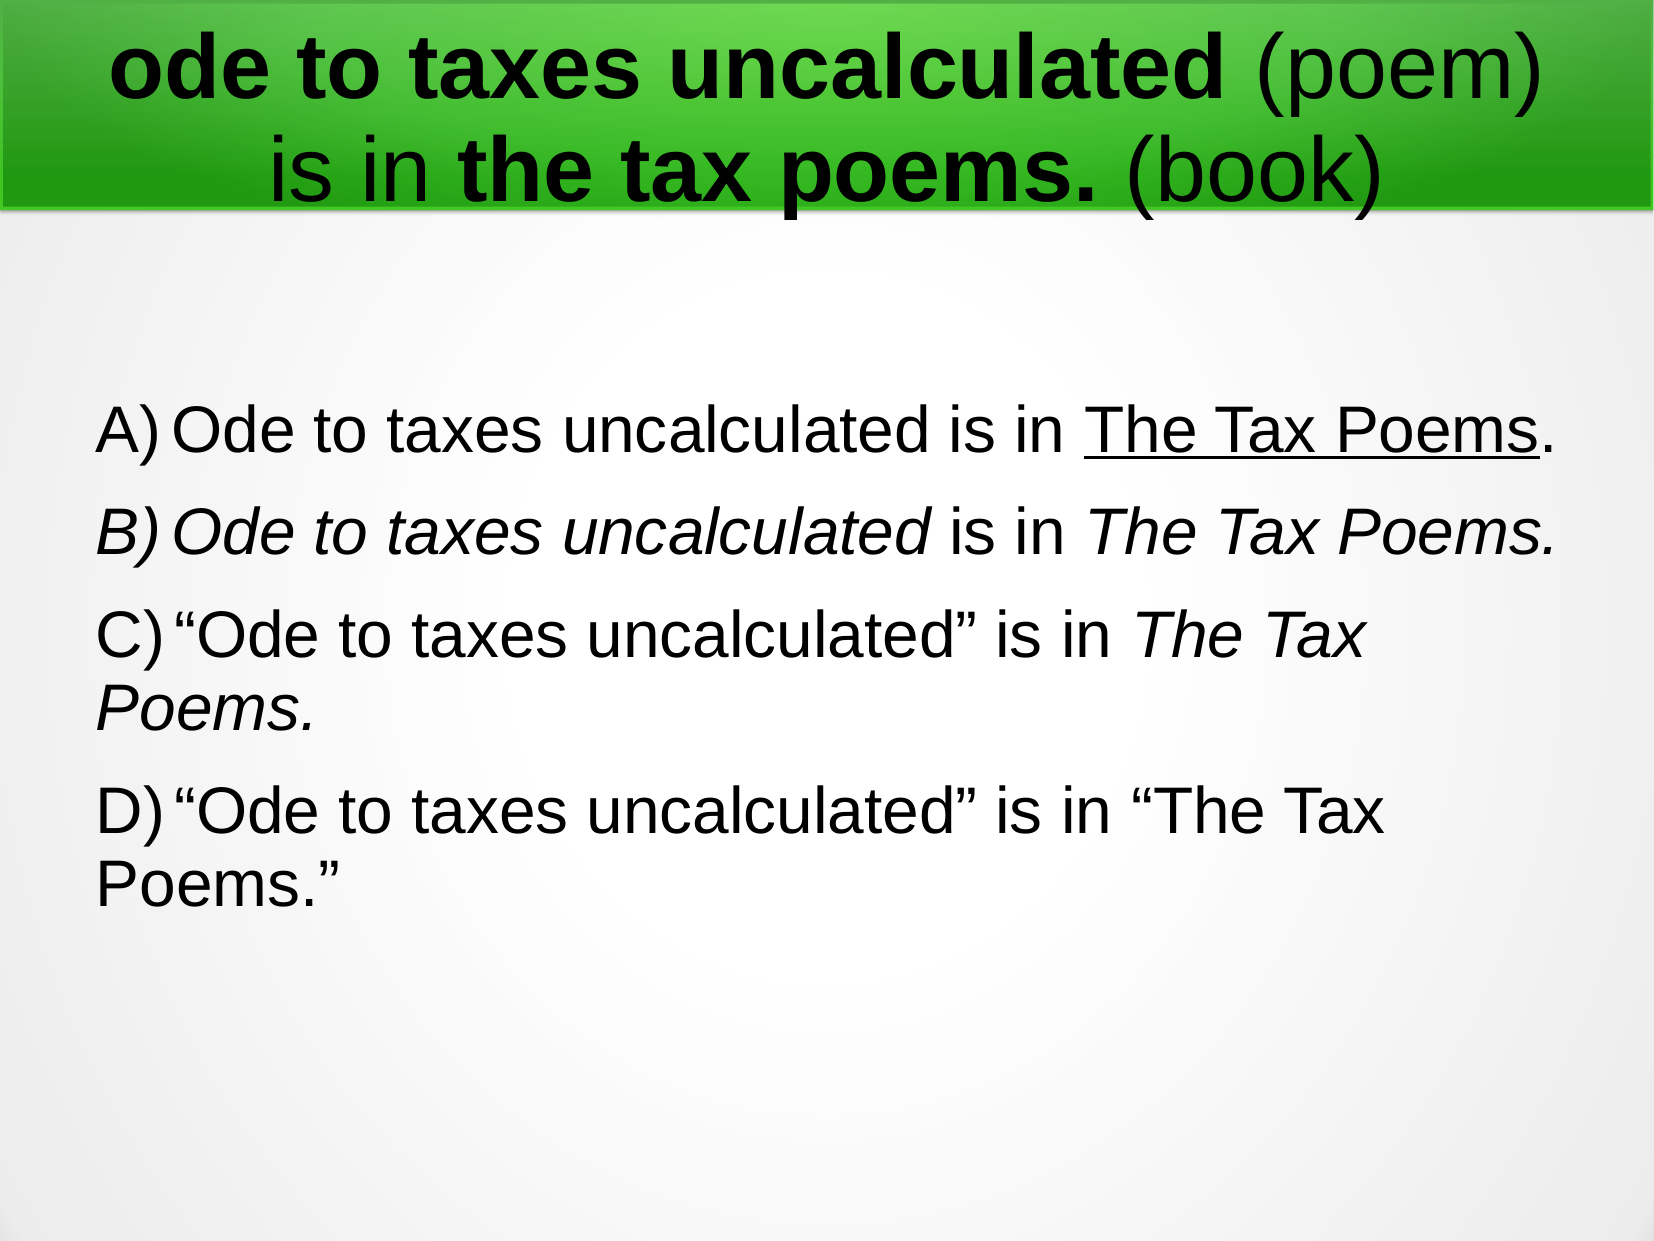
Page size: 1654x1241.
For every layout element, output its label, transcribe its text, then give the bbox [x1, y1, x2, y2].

title ode to taxes uncalculated (poem) is in the tax poems. (book) [82, 15, 1571, 221]
list Ode to taxes uncalculated is in The Tax Poems. Ode to taxes uncalculated is in The Tax Poems. “Ode to taxes uncalculated” is in The Tax Poems. “Ode to taxes uncalculated” is in “The Tax Poems.” [82, 290, 1571, 1010]
